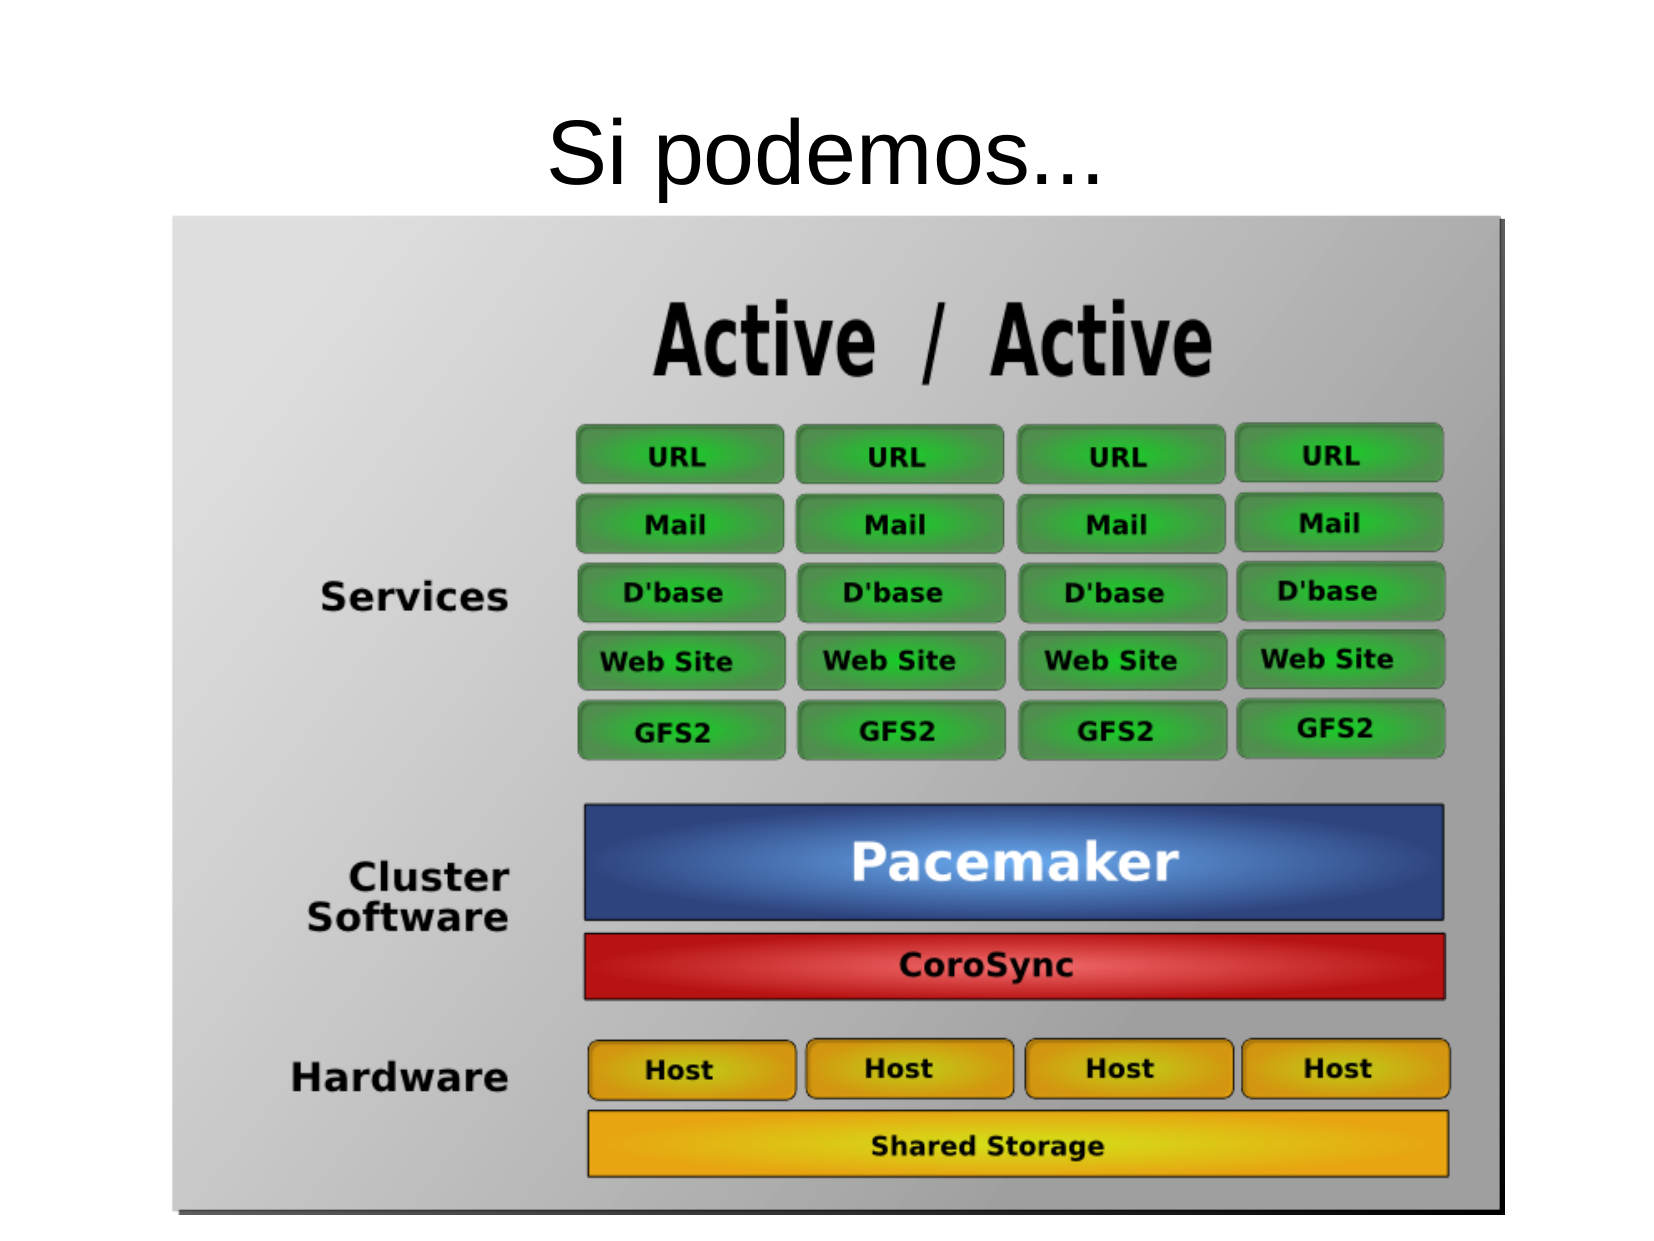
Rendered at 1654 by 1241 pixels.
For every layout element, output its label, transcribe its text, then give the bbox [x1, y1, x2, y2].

title Si podemos... [82, 49, 1571, 257]
picture [171, 214, 1505, 1215]
